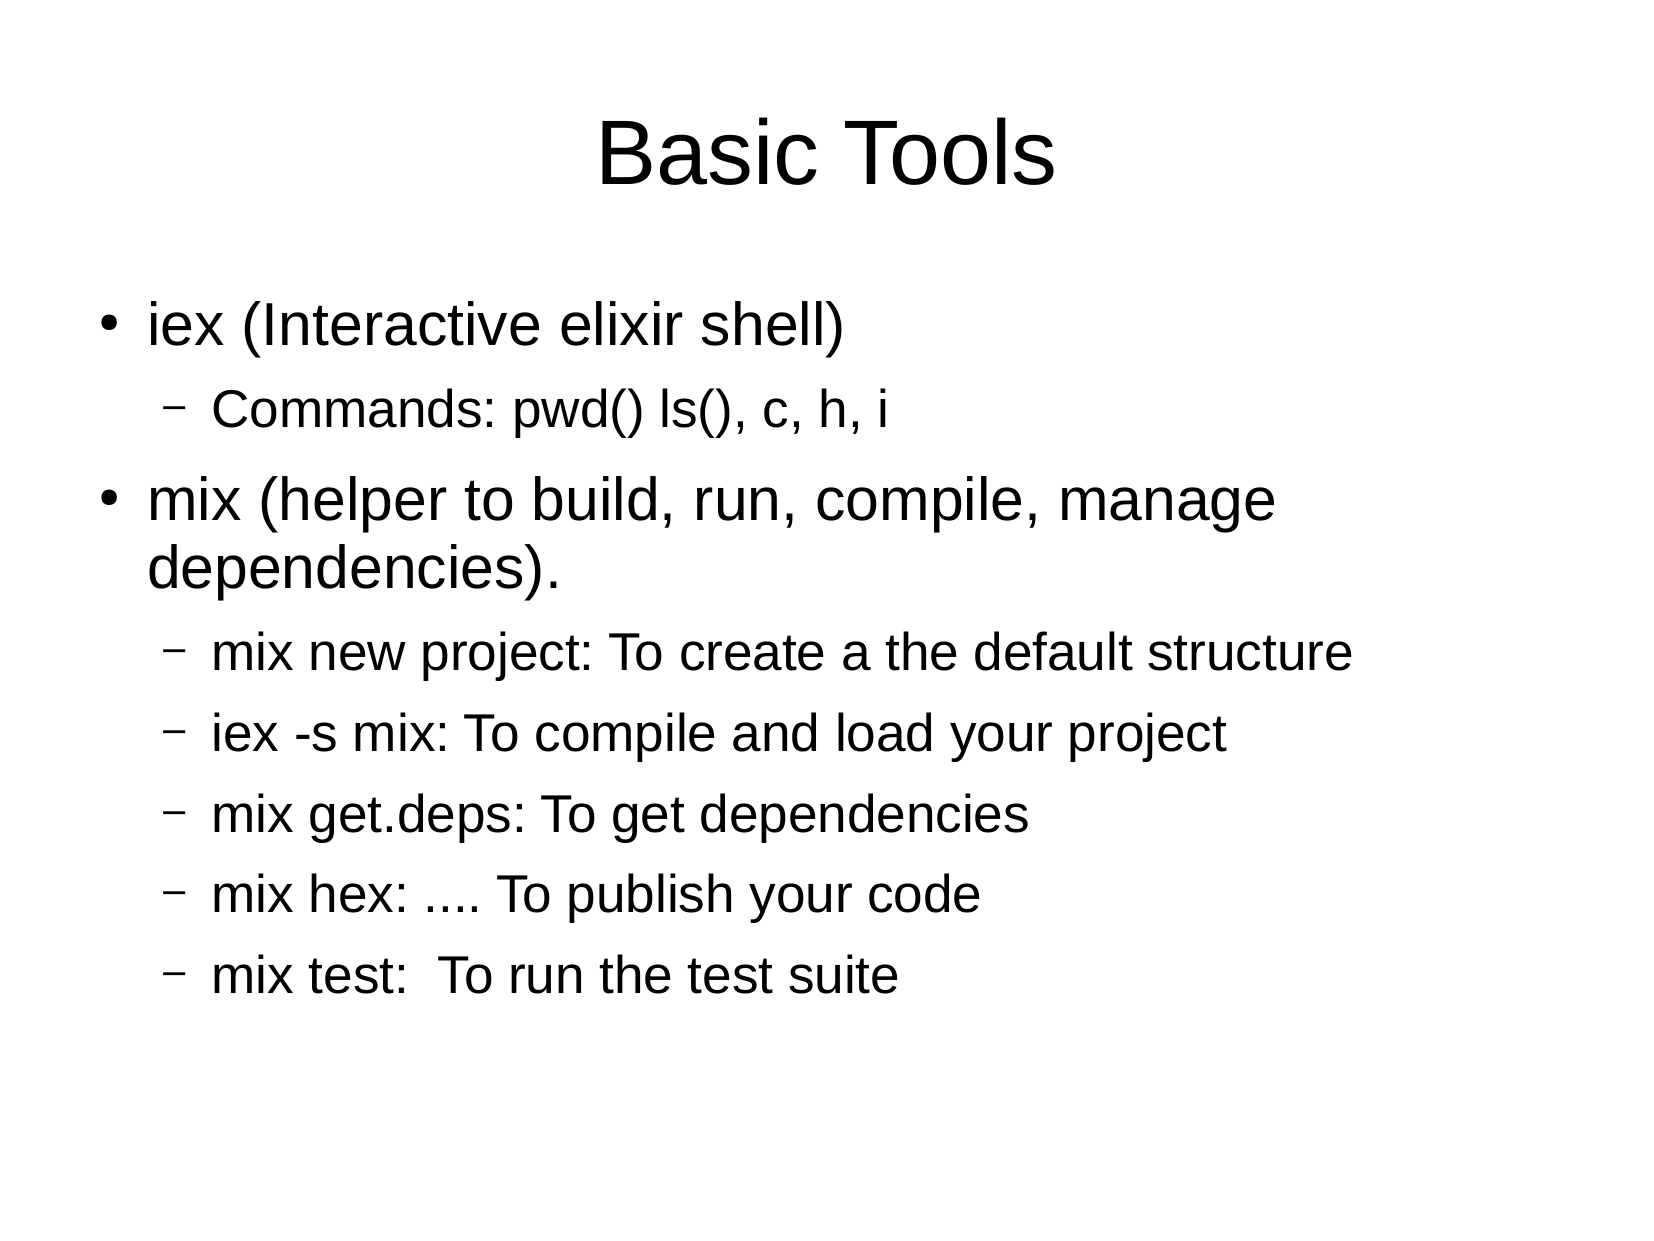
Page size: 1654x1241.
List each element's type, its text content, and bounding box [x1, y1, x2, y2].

title Basic Tools [82, 49, 1571, 257]
list iex (Interactive elixir shell) Commands: pwd() ls(), c, h, i mix (helper to build, run, compile, manage dependencies). mix new project: To create a the default structure iex -s mix: To compile and load your project mix get.deps: To get dependencies mix hex: .... To publish your code mix test: To run the test suite [82, 290, 1571, 1010]
